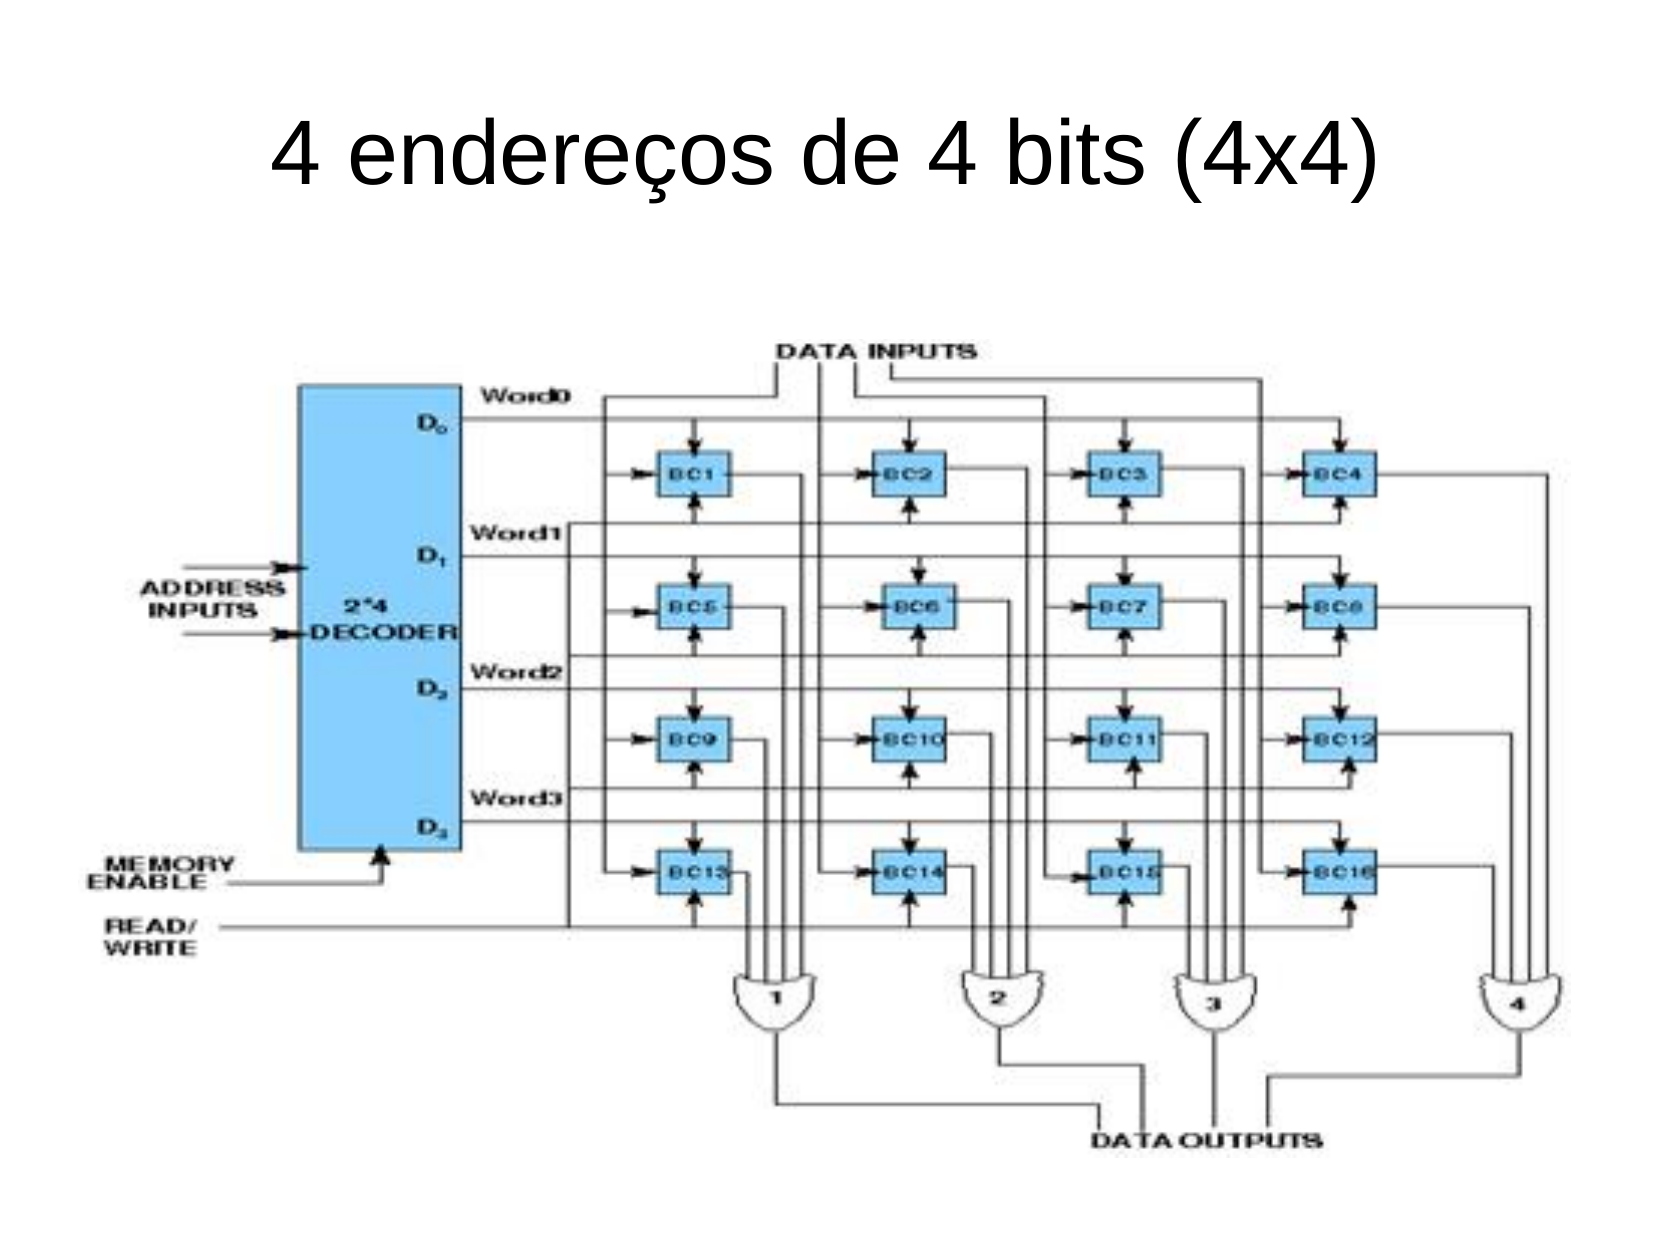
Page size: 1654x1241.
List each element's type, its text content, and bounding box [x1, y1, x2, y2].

title 4 endereços de 4 bits (4x4) [82, 49, 1571, 257]
picture [78, 339, 1571, 1158]
